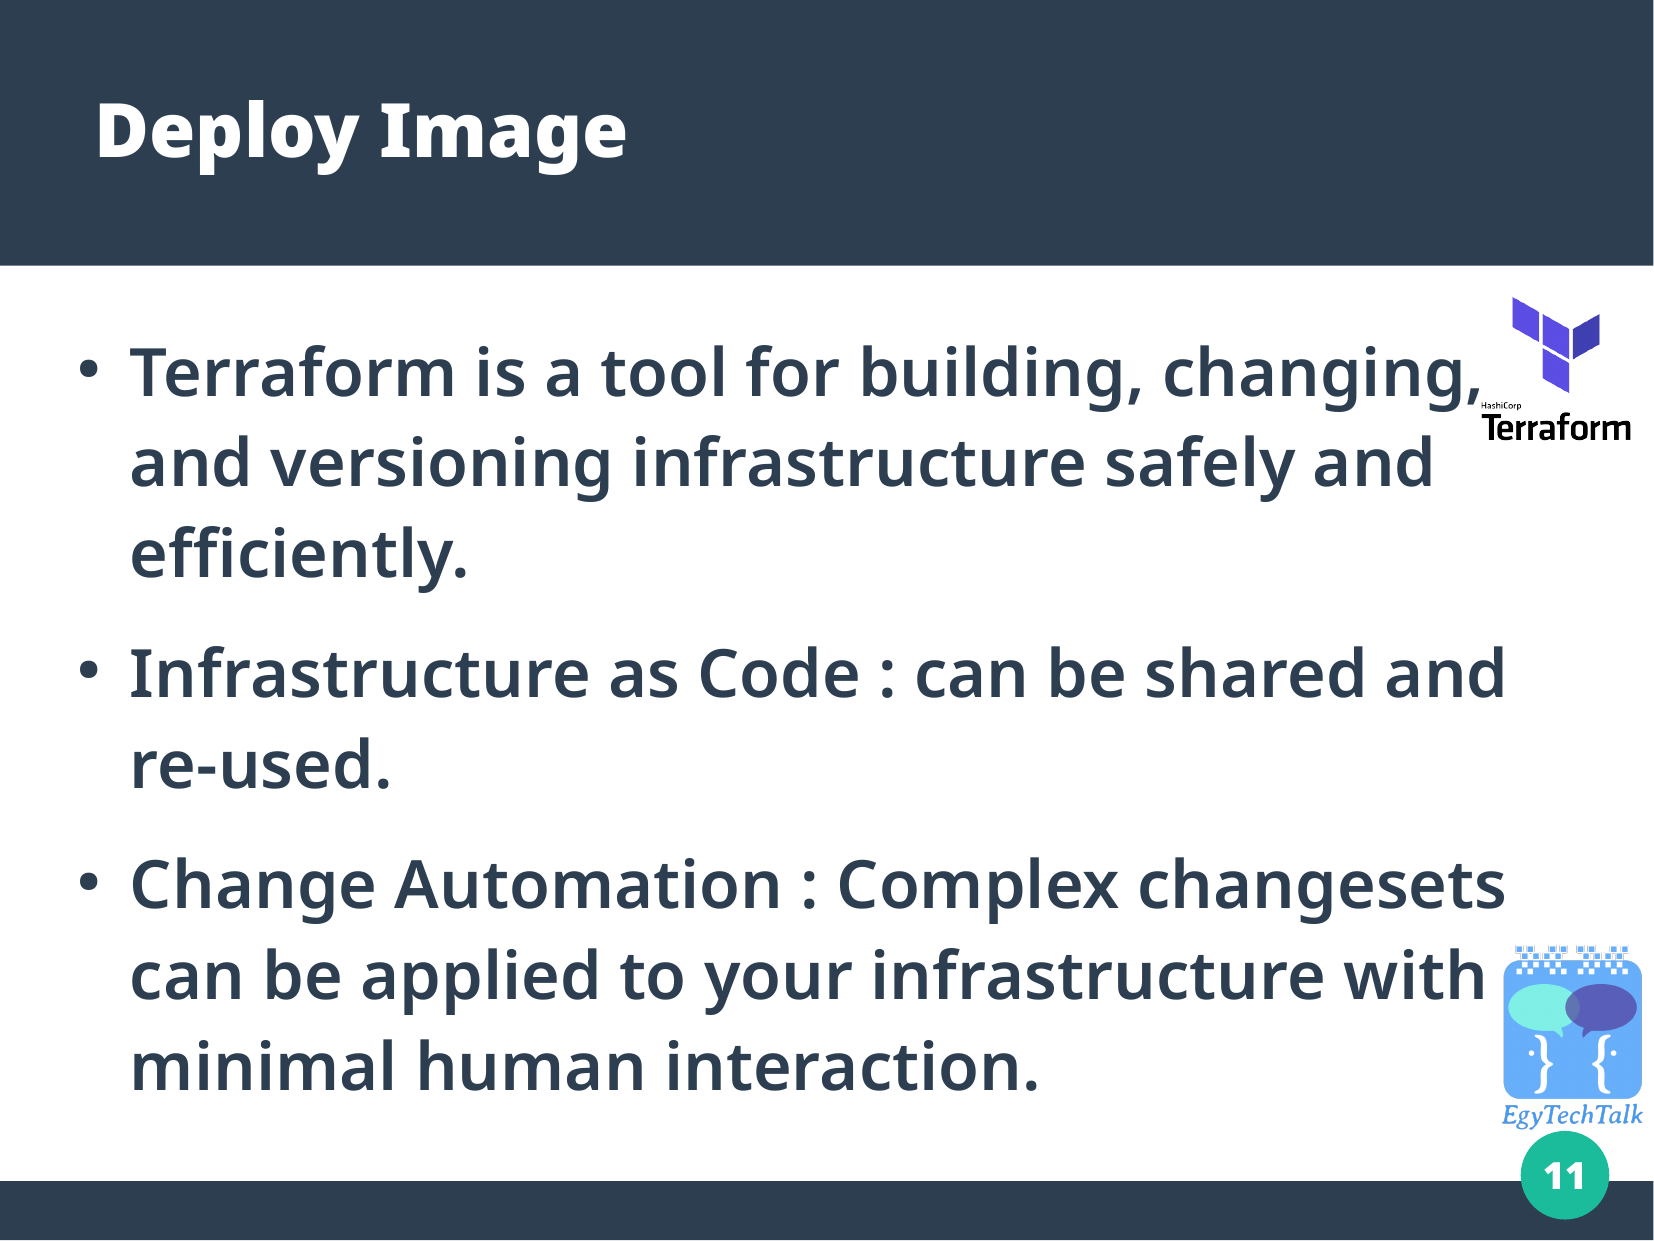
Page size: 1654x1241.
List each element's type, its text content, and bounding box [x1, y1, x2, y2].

picture [1494, 945, 1651, 1131]
title Deploy Image [59, 49, 1595, 207]
picture [1470, 284, 1643, 453]
list Terraform is a tool for building, changing, and versioning infrastructure safely and efficiently. Infrastructure as Code : can be shared and re-used. Change Automation : Complex changesets can be applied to your infrastructure with minimal human interaction. [59, 324, 1595, 1152]
